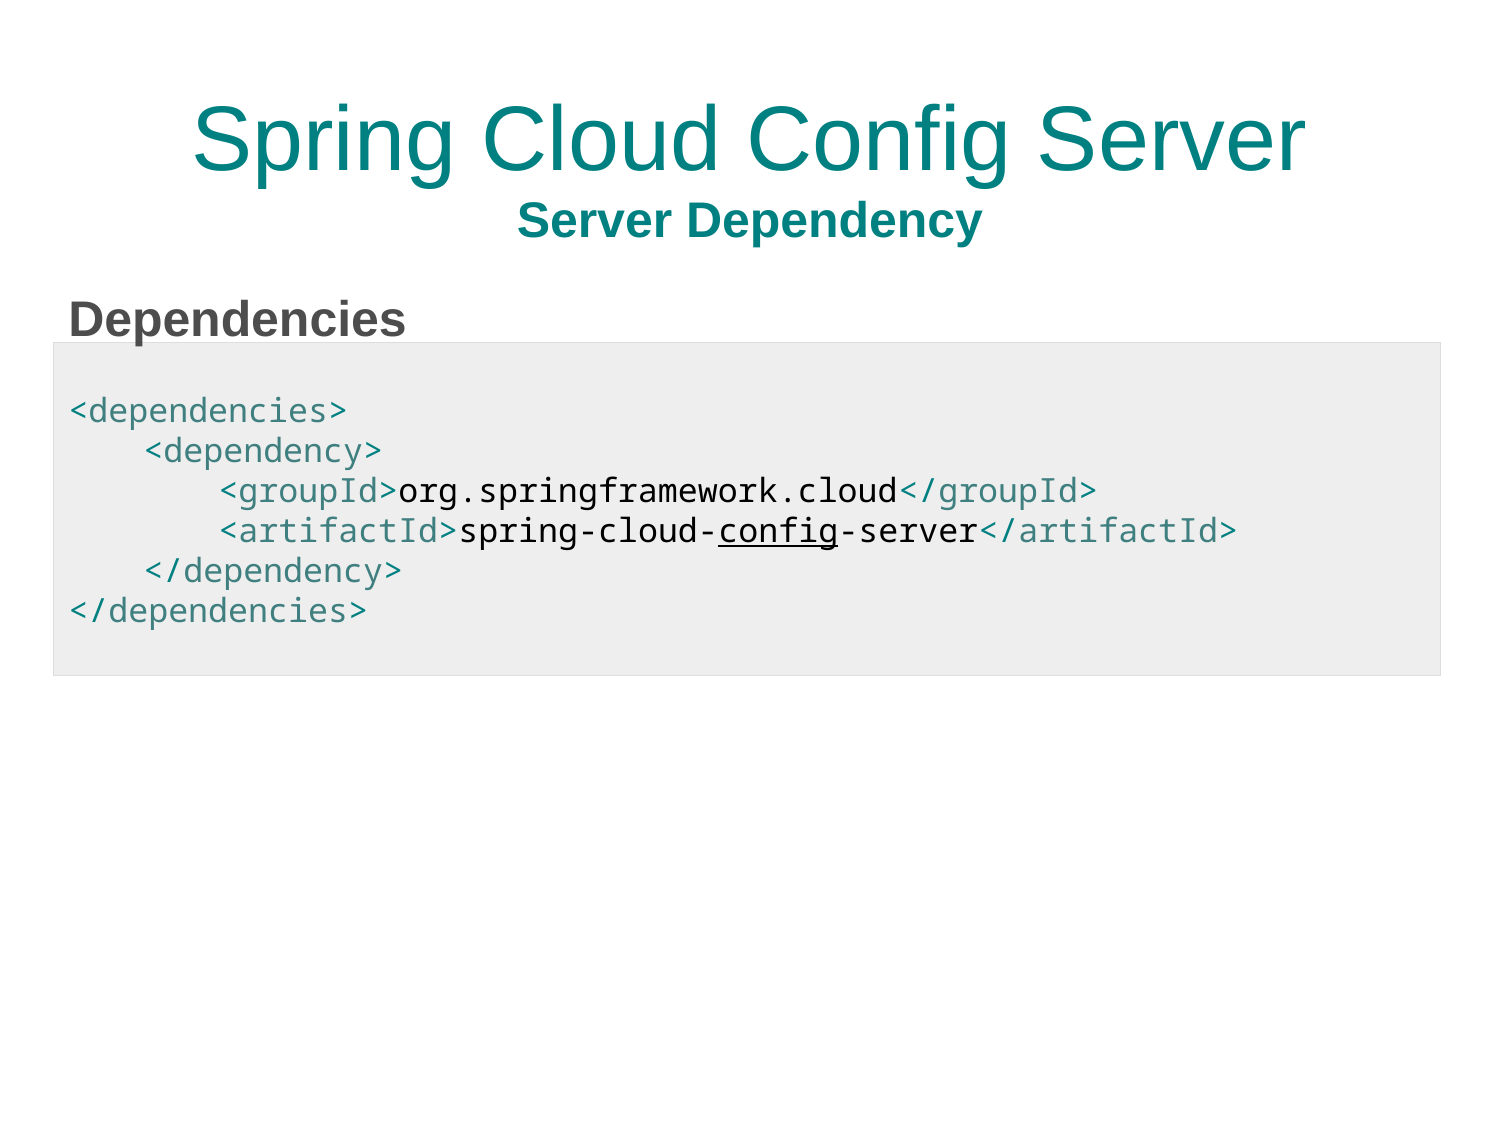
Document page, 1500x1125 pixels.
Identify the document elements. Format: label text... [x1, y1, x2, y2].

text_box Server Dependency [0, 180, 1500, 255]
text_box Dependencies [53, 278, 595, 354]
title Spring Cloud Config Server [75, 44, 1425, 180]
text_box <dependencies> <dependency> <groupId>org.springframework.cloud</groupId> <artifactId>spring-cloud-config-server</artifactId> </dependency> </dependencies> [53, 342, 1441, 676]
